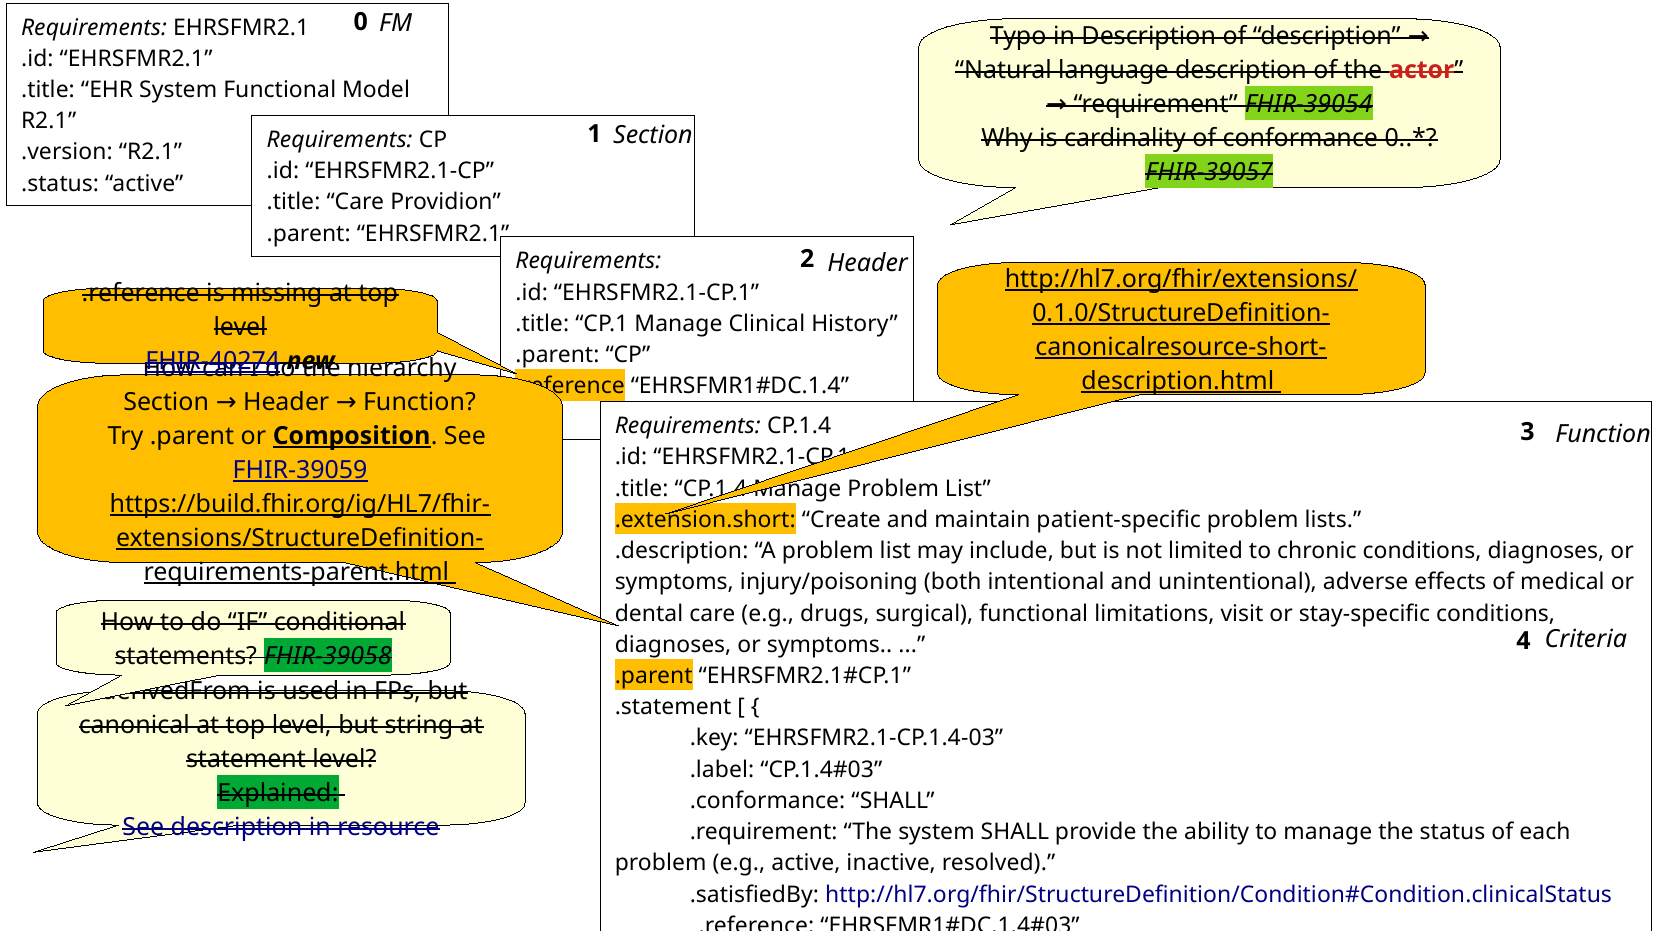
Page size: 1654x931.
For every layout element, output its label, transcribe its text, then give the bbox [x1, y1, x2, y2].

text_box 3 [1489, 398, 1565, 463]
text_box Requirements: EHRSFMR2.1 .id: “EHRSFMR2.1” .title: “EHR System Functional Model R2.1” .version: “R2.1” .status: “active” [6, 3, 449, 182]
text_box Criteria [1529, 613, 1631, 662]
text_box .derivedFrom is used in FPs, but canonical at top level, but string at statement level? Explained: See description in resource [33, 691, 526, 853]
text_box 2 [769, 225, 845, 291]
text_box How to do “IF” conditional statements? FHIR-39058 [56, 600, 451, 706]
text_box Header [812, 236, 913, 285]
text_box 0 [323, 0, 399, 53]
text_box Function [1540, 408, 1654, 457]
text_box Requirements: .id: “EHRSFMR2.1-CP.1” .title: “CP.1 Manage Clinical History” .parent: “CP” .reference “EHRSFMR1#DC.1.4” [500, 236, 914, 413]
text_box .reference is missing at top level FHIR-40274 new [43, 288, 517, 374]
text_box http://hl7.org/fhir/extensions/0.1.0/StructureDefinition-canonicalresource-short-description.html [665, 262, 1426, 514]
text_box Requirements: CP .id: “EHRSFMR2.1-CP” .title: “Care Providion” .parent: “EHRSFMR2.1” [251, 115, 695, 257]
text_box How can I do the hierarchy Section → Header → Function? Try .parent or Composition. See FHIR-39059 https://build.fhir.org/ig/HL7/fhir-extensions/StructureDefinition-requirements-parent.html [37, 374, 619, 626]
text_box FM [364, 0, 467, 45]
text_box 4 [1486, 607, 1562, 673]
text_box Typo in Description of “description” → “Natural language description of the actor” → “requirement” FHIR-39054 Why is cardinality of conformance 0..*? FHIR-39057 [918, 18, 1501, 225]
text_box Requirements: CP.1.4 .id: “EHRSFMR2.1-CP.1.4” .title: “CP.1.4 Manage Problem List” .extension.short: “Create and maintain patient-specific problem lists.” .description: “A problem list may include, but is not limited to chronic conditions, diagnoses, or symptoms, injury/poisoning (both intentional and unintentional), adverse effects of medical or dental care (e.g., drugs, surgical), functional limitations, visit or stay-specific conditions, diagnoses, or symptoms.. ...” .parent “EHRSFMR2.1#CP.1” .statement [ { .key: “EHRSFMR2.1-CP.1.4-03” .label: “CP.1.4#03” .conformance: “SHALL” .requirement: “The system SHALL provide the ability to manage the status of each problem (e.g., active, inactive, resolved).” .satisfiedBy: http://hl7.org/fhir/StructureDefinition/Condition#Condition.clinicalStatus .reference: “EHRSFMR1#DC.1.4#03” } ] [600, 401, 1652, 931]
text_box 1 [557, 100, 633, 166]
text_box Section [598, 109, 701, 158]
